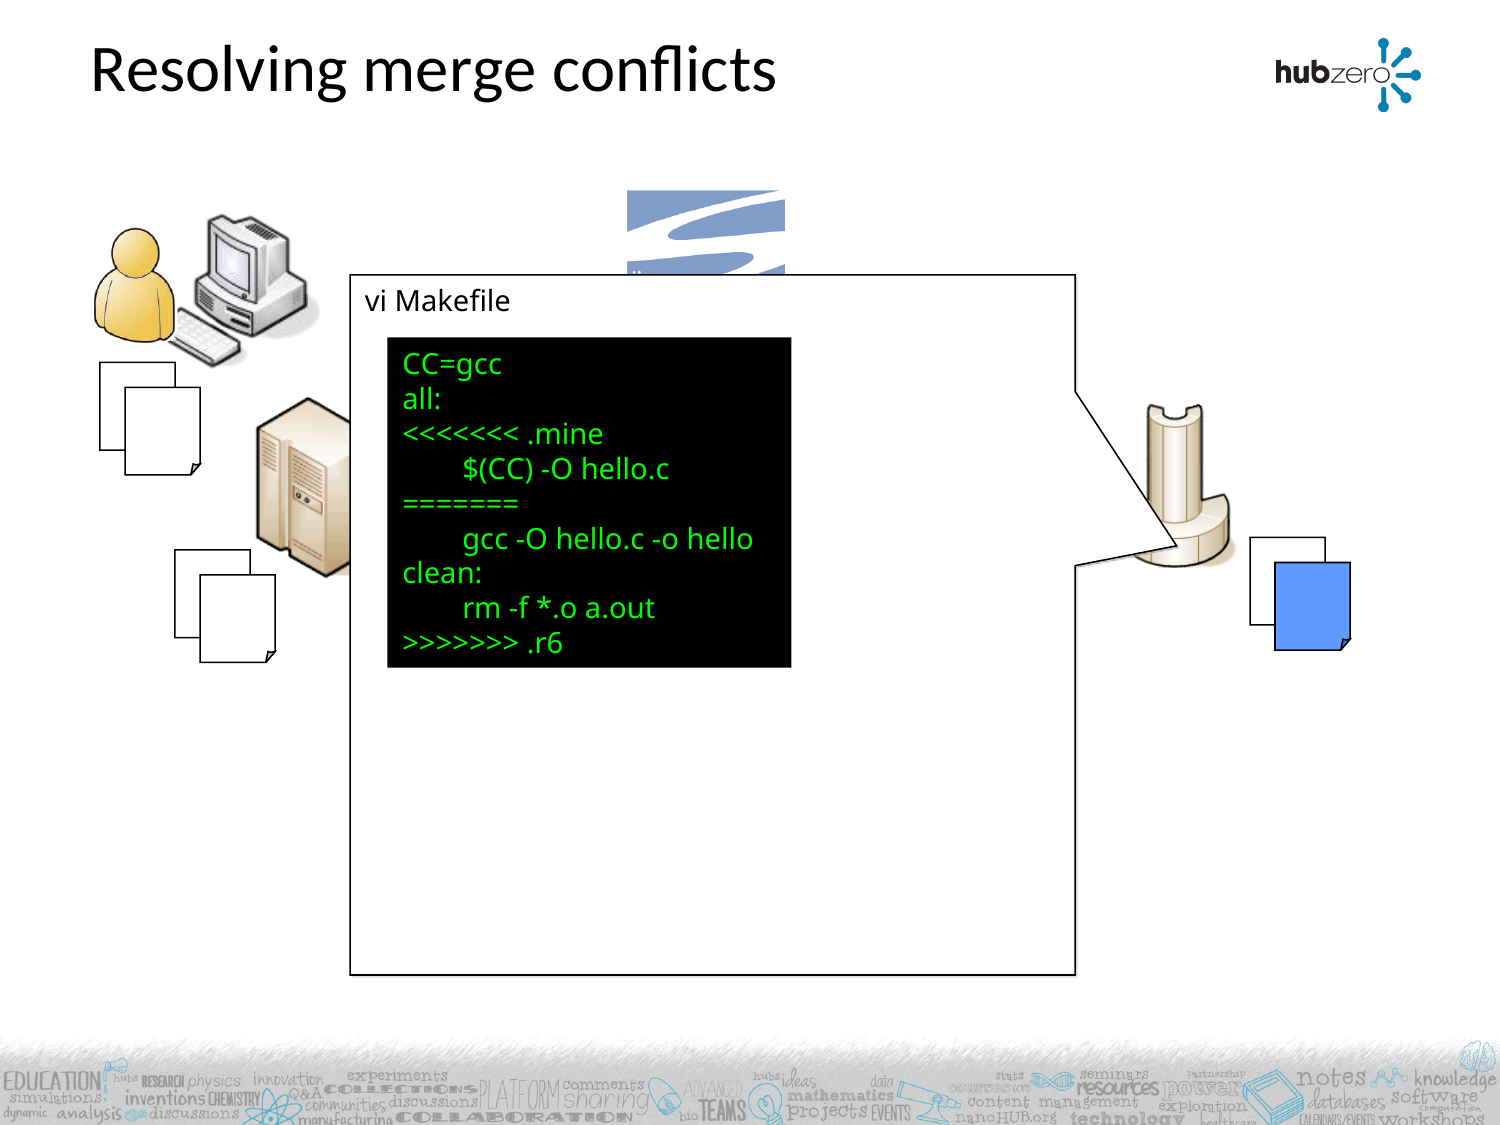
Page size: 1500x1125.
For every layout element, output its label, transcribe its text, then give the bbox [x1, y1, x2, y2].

picture [624, 187, 788, 274]
picture [249, 387, 350, 588]
text_box [99, 362, 201, 475]
picture [0, 1034, 1500, 1125]
picture [1100, 387, 1253, 579]
picture [1272, 35, 1424, 115]
text_box [1250, 537, 1351, 651]
text_box CC=gcc all: <<<<<<< .mine $(CC) -O hello.c ======= gcc -O hello.c -o hello clean: rm -f *.o a.out >>>>>>> .r6 [387, 337, 792, 668]
picture [87, 199, 330, 380]
text_box Resolving merge conflicts [75, 12, 1249, 118]
text_box [174, 549, 276, 663]
text_box vi Makefile [350, 274, 1177, 976]
